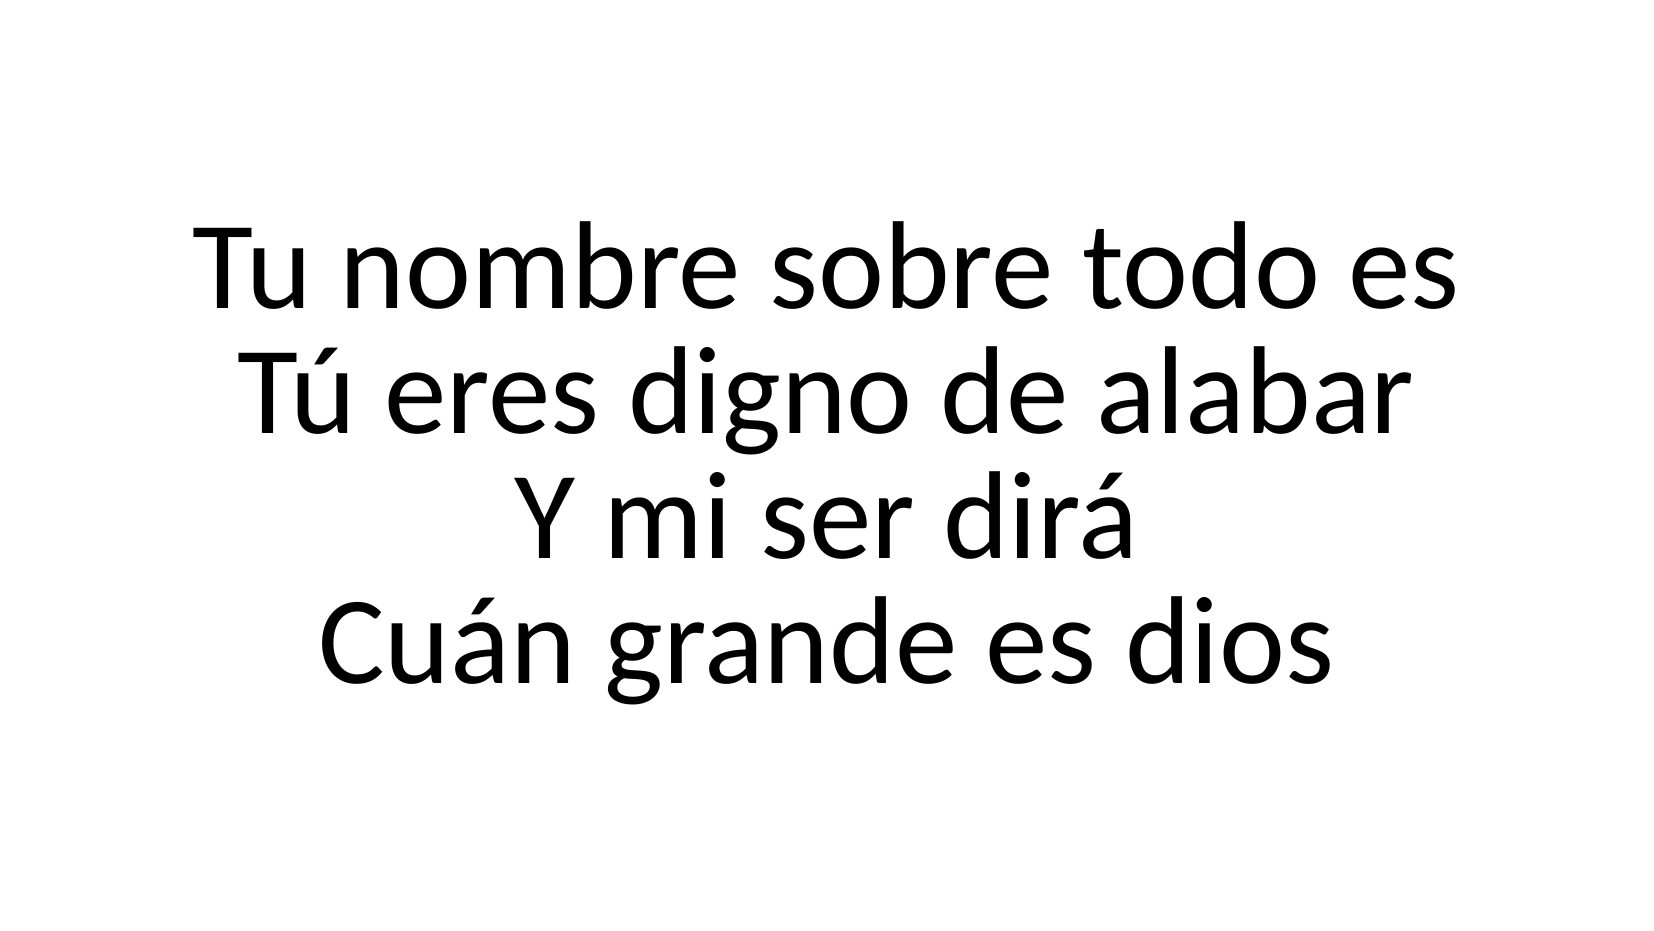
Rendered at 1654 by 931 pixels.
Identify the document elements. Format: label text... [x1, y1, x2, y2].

title Tu nombre sobre todo es Tú eres digno de alabar Y mi ser dirá Cuán grande es dios [0, 0, 1654, 931]
